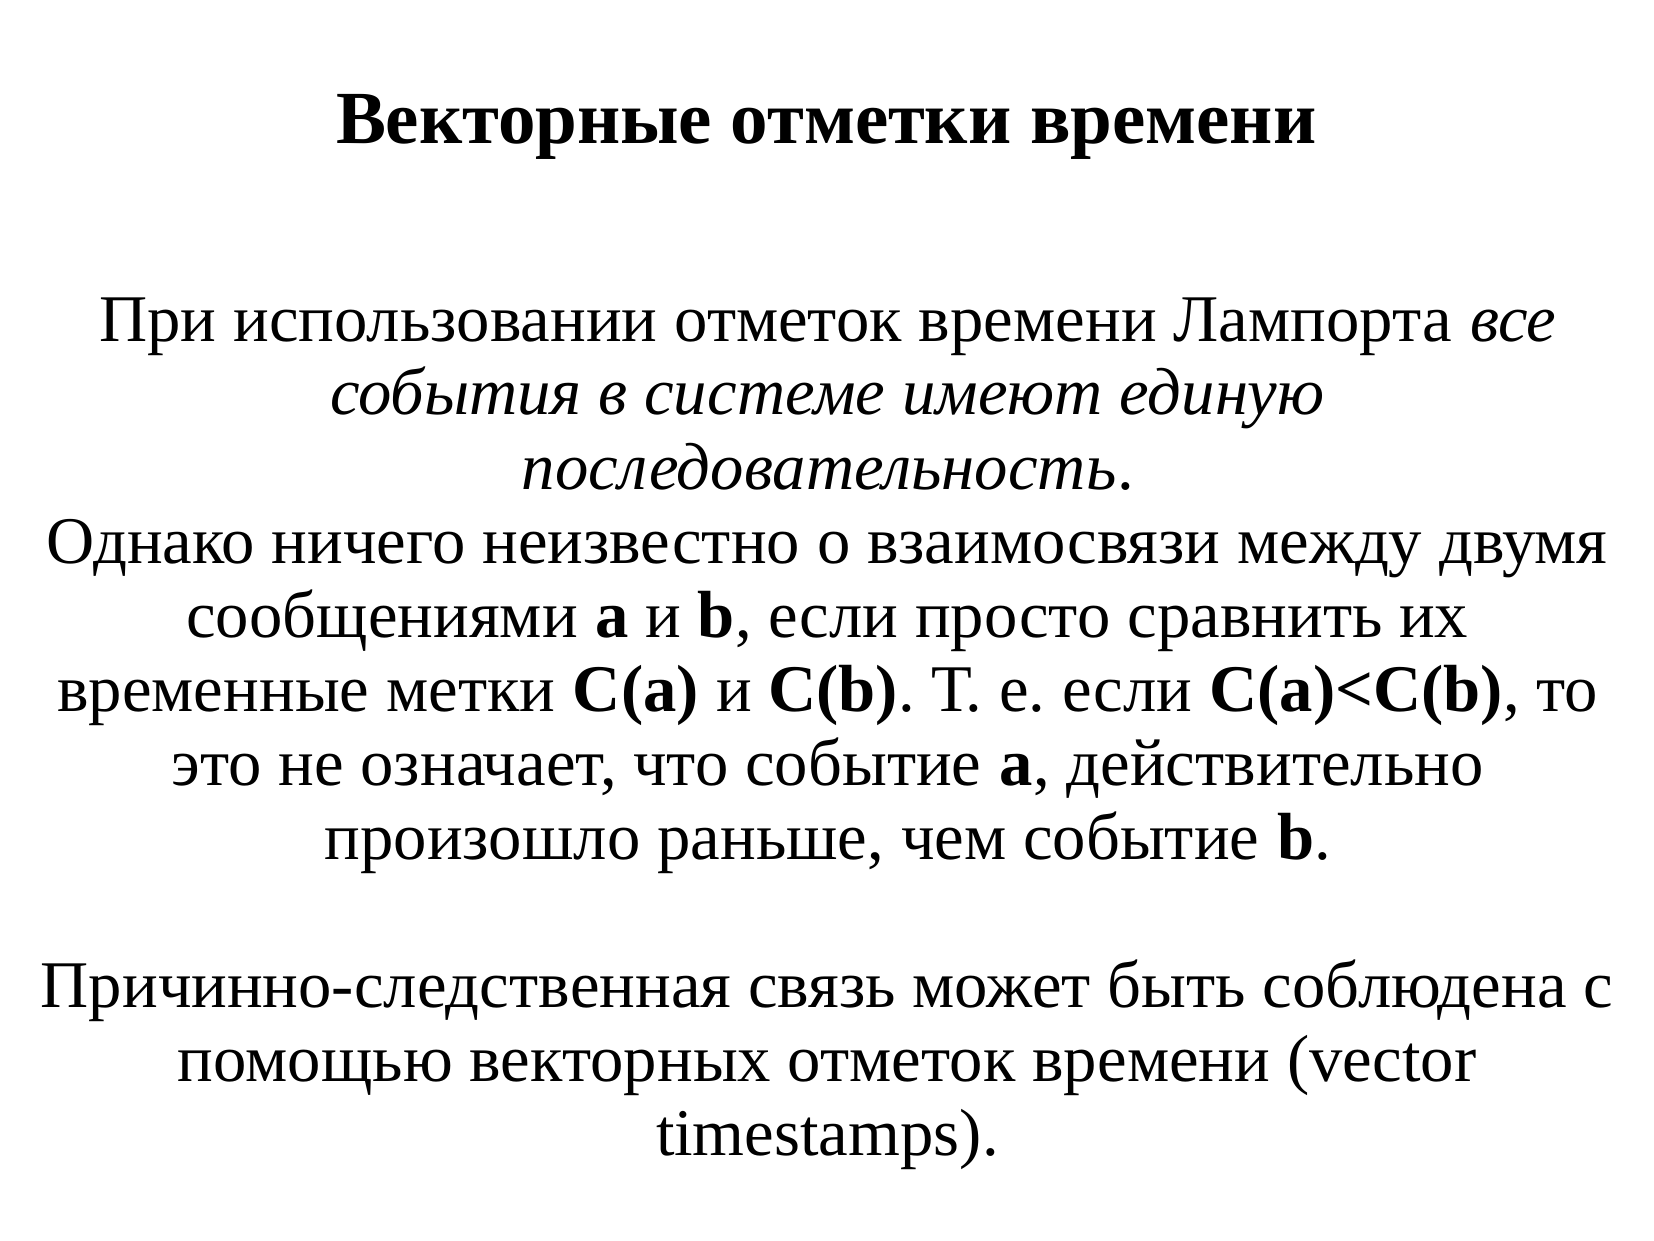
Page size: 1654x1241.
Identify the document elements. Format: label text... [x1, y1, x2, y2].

subtitle При использовании отметок времени Лампорта все события в системе имеют единую последовательность. Однако ничего неизвестно о взаимосвязи между двумя сообщениями a и b, если просто сравнить их временные метки C(a) и C(b). Т. е. если C(a)<C(b), то это не означает, что событие a, действительно произошло раньше, чем событие b. Причинно-следственная связь может быть соблюдена с помощью векторных отметок времени (vector timestamps). [30, 236, 1626, 1215]
title Векторные отметки времени [30, 27, 1624, 210]
